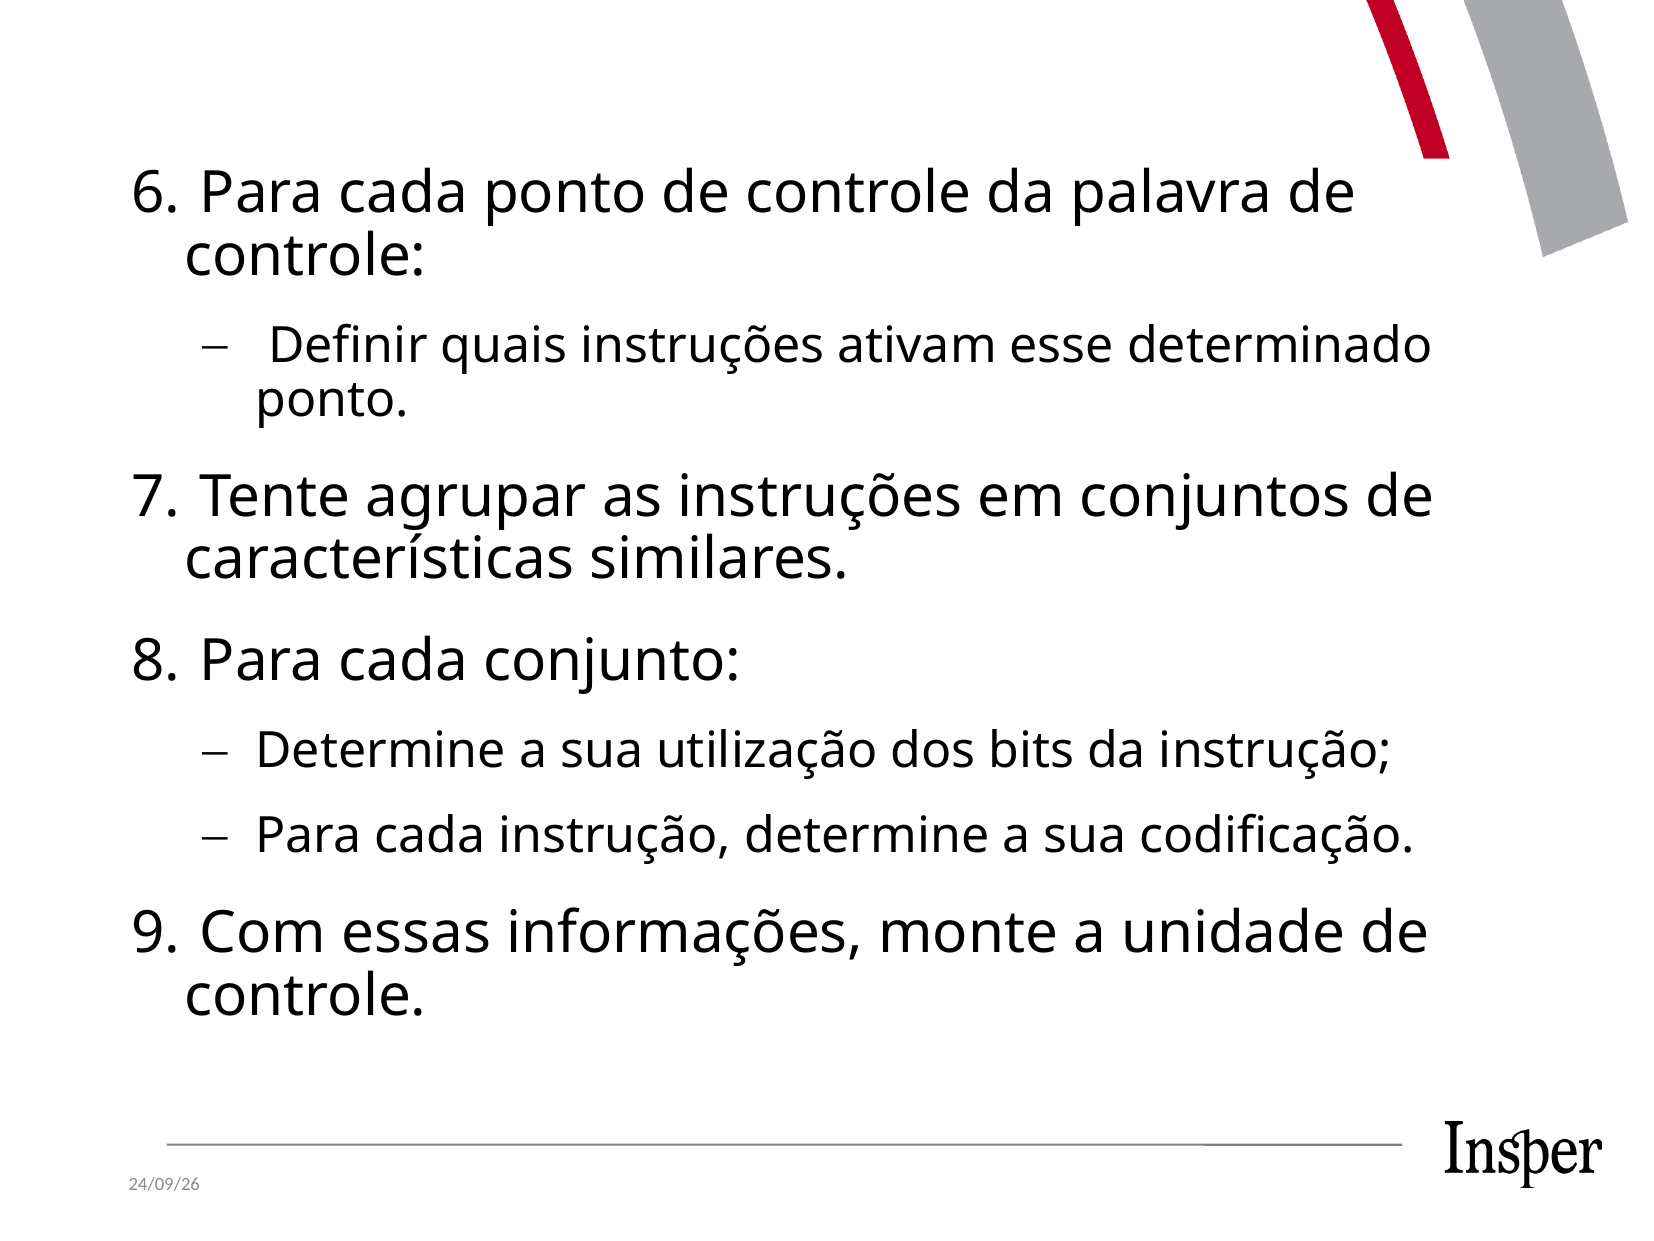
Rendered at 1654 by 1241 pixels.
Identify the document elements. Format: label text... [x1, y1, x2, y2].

list Para cada ponto de controle da palavra de controle: Definir quais instruções ativam esse determinado ponto. Tente agrupar as instruções em conjuntos de características similares. Para cada conjunto: Determine a sua utilização dos bits da instrução; Para cada instrução, determine a sua codificação. Com essas informações, monte a unidade de controle. [113, 53, 1540, 1134]
